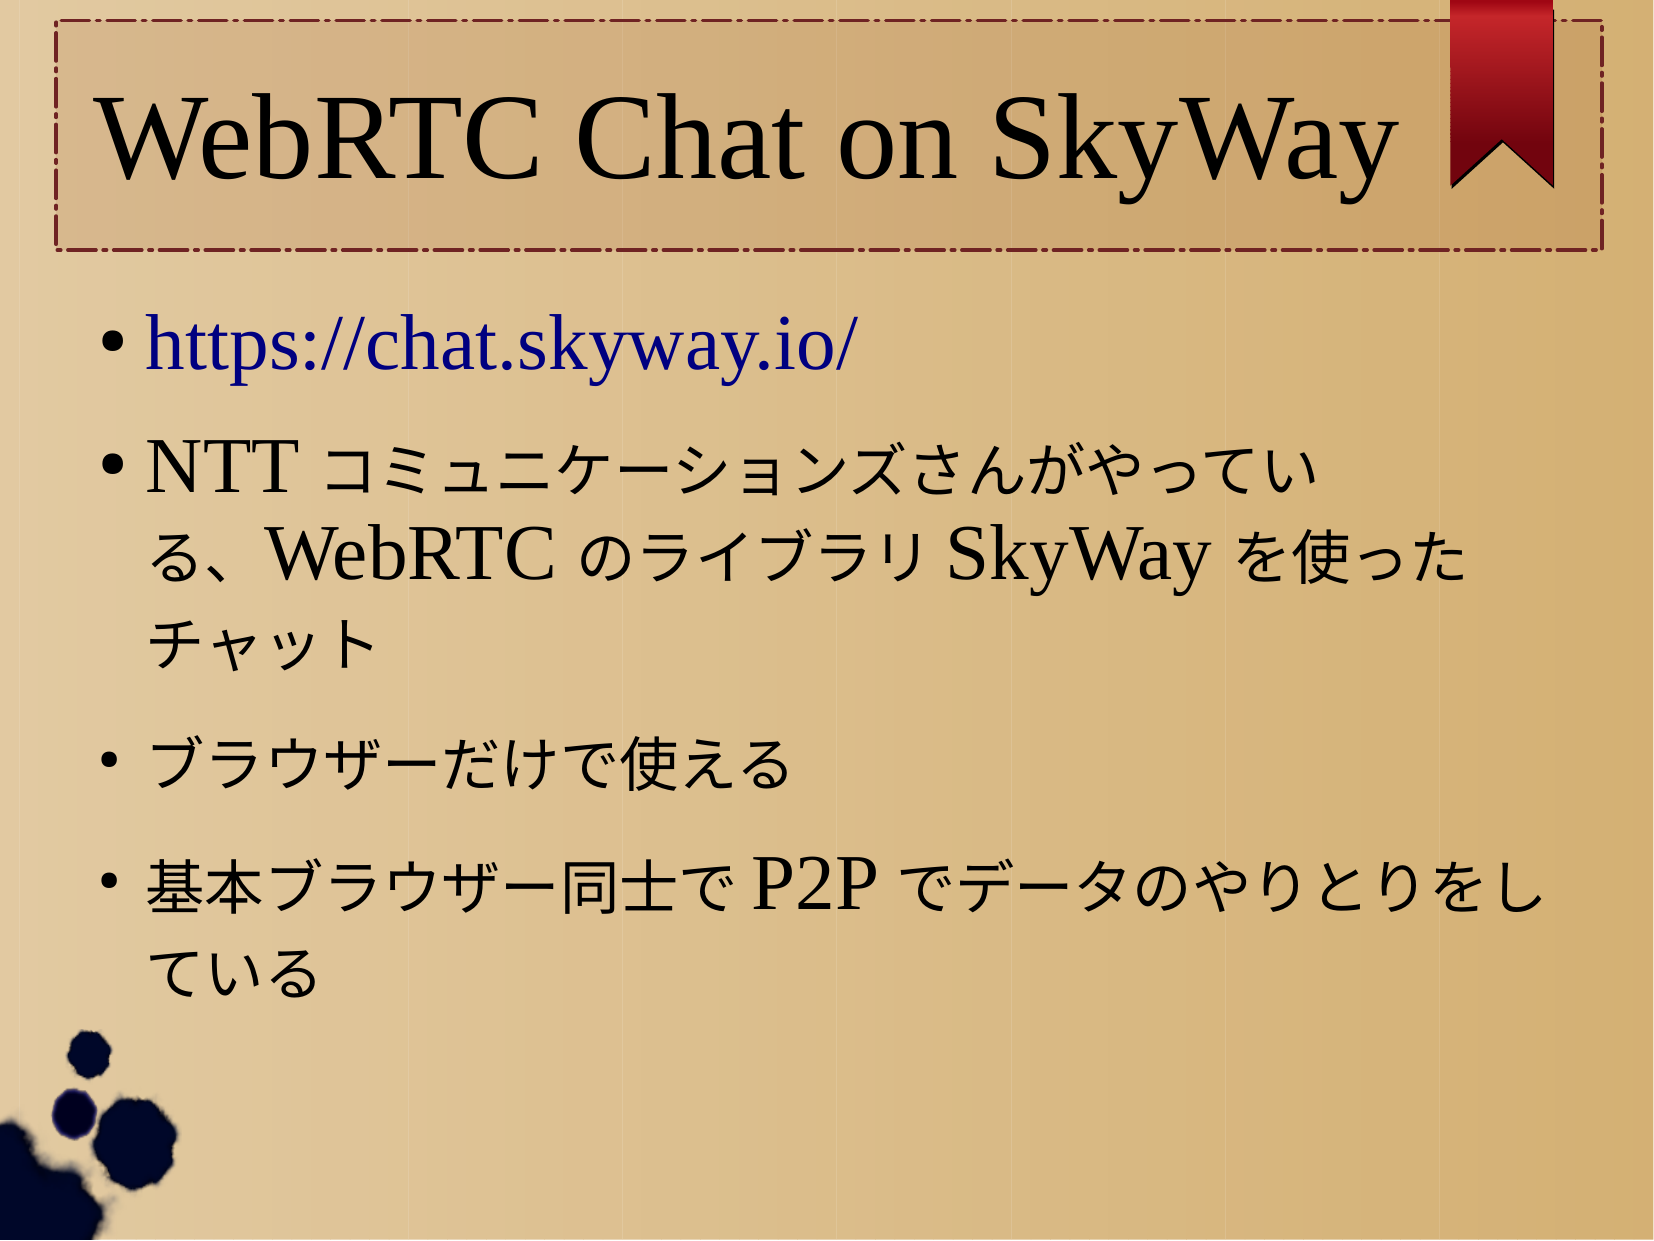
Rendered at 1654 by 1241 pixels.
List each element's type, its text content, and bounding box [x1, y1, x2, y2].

list https://chat.skyway.io/ NTT コミュニケーションズさんがやっている、WebRTC のライブラリ SkyWay を使ったチャット ブラウザーだけで使える 基本ブラウザー同士で P2P でデータのやりとりをしている [82, 299, 1571, 1019]
title WebRTC Chat on SkyWay [82, 47, 1412, 229]
